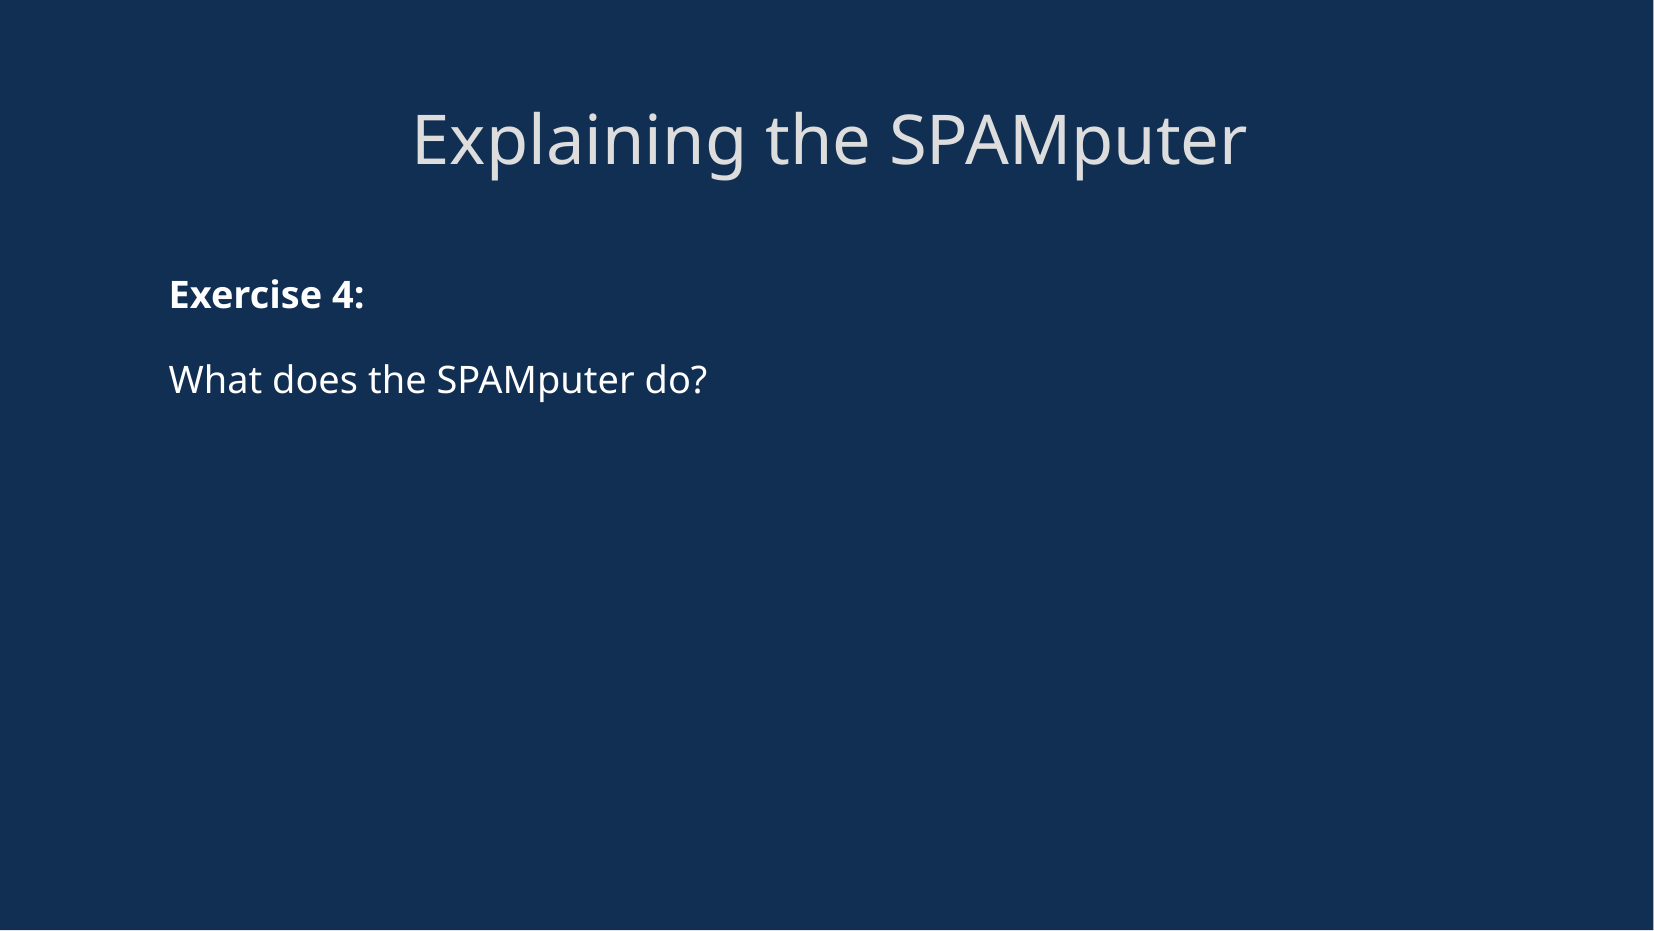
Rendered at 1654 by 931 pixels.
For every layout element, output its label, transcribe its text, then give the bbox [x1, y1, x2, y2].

list Exercise 4: What does the SPAMputer do? [97, 268, 1563, 806]
title Explaining the SPAMputer [97, 56, 1563, 220]
